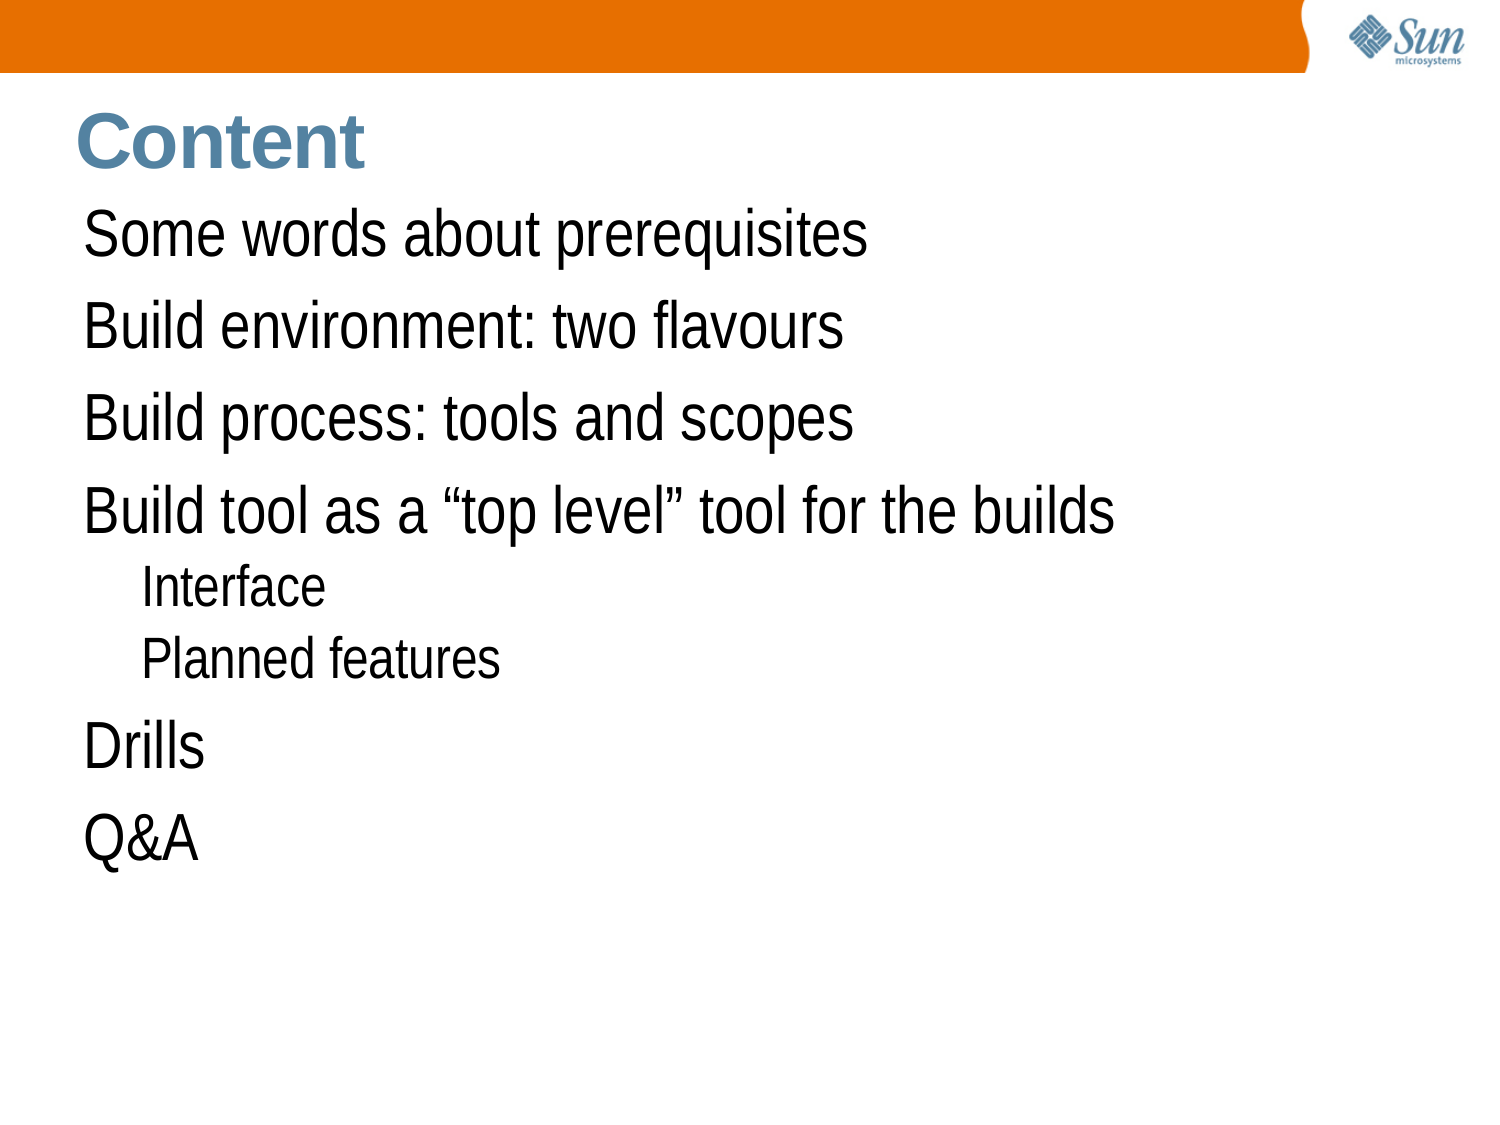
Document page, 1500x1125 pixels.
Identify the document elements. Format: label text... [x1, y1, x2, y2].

picture [0, 0, 1500, 73]
title Content [75, 104, 1438, 209]
list Some words about prerequisites Build environment: two flavours Build process: tools and scopes Build tool as a “top level” tool for the builds Interface Planned features Drills Q&A [64, 204, 1402, 1125]
